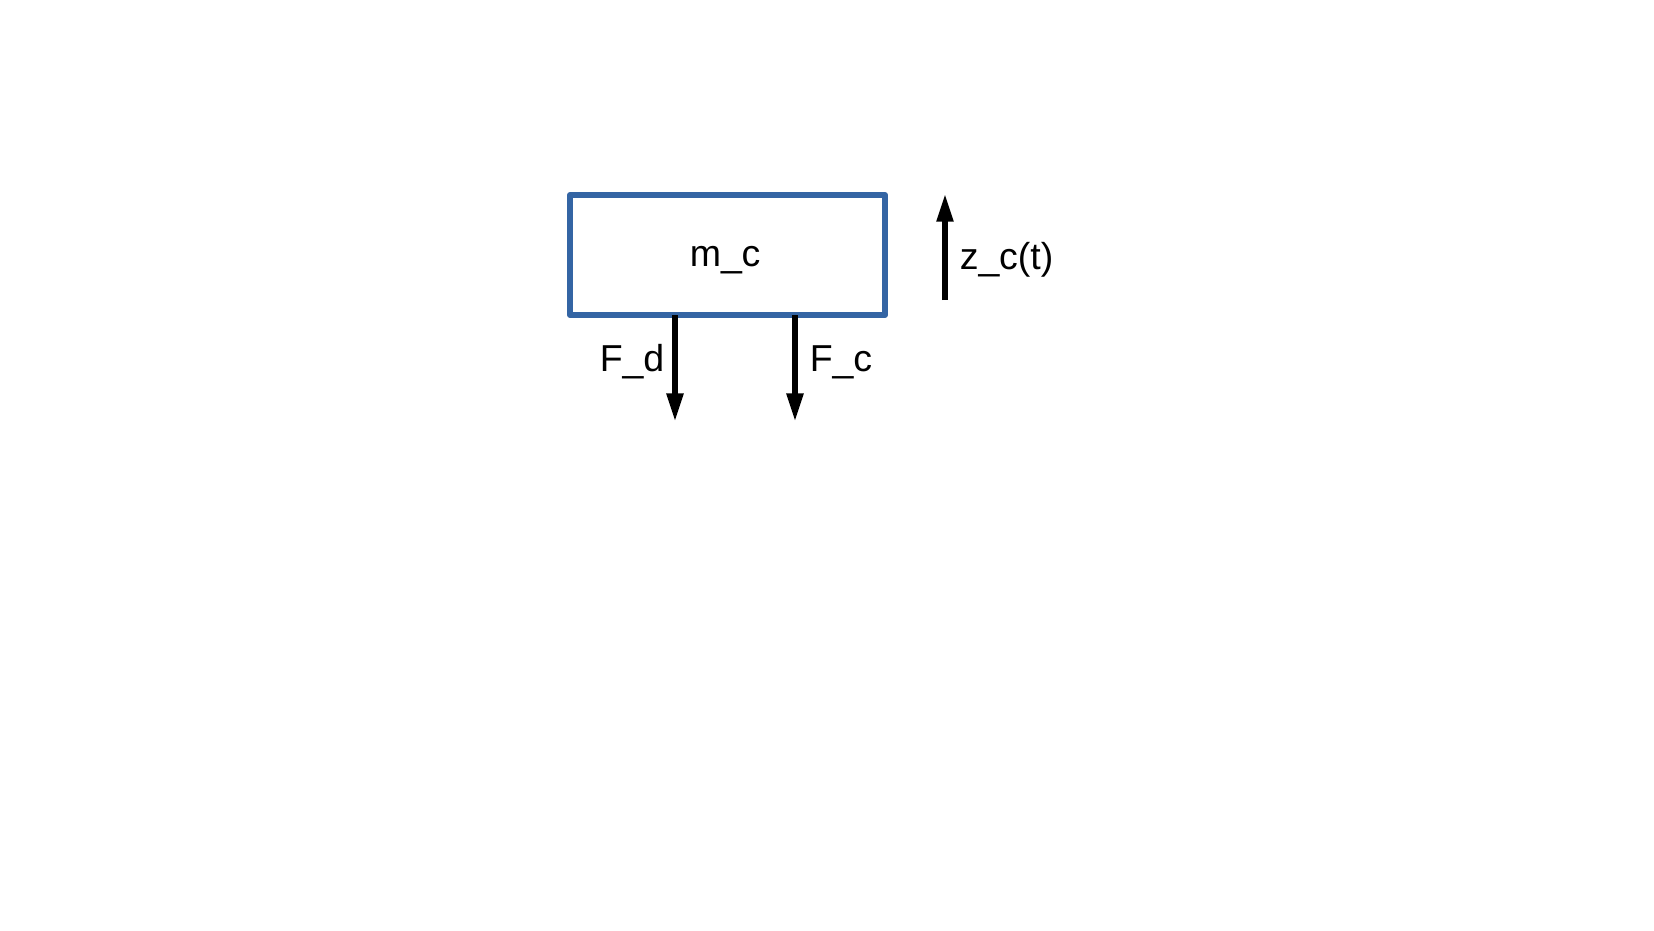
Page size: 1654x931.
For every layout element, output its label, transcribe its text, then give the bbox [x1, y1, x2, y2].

text_box m_c [675, 225, 796, 286]
text_box F_c [798, 330, 901, 391]
text_box z_c(t) [948, 228, 1096, 286]
text_box F_d [585, 330, 706, 387]
